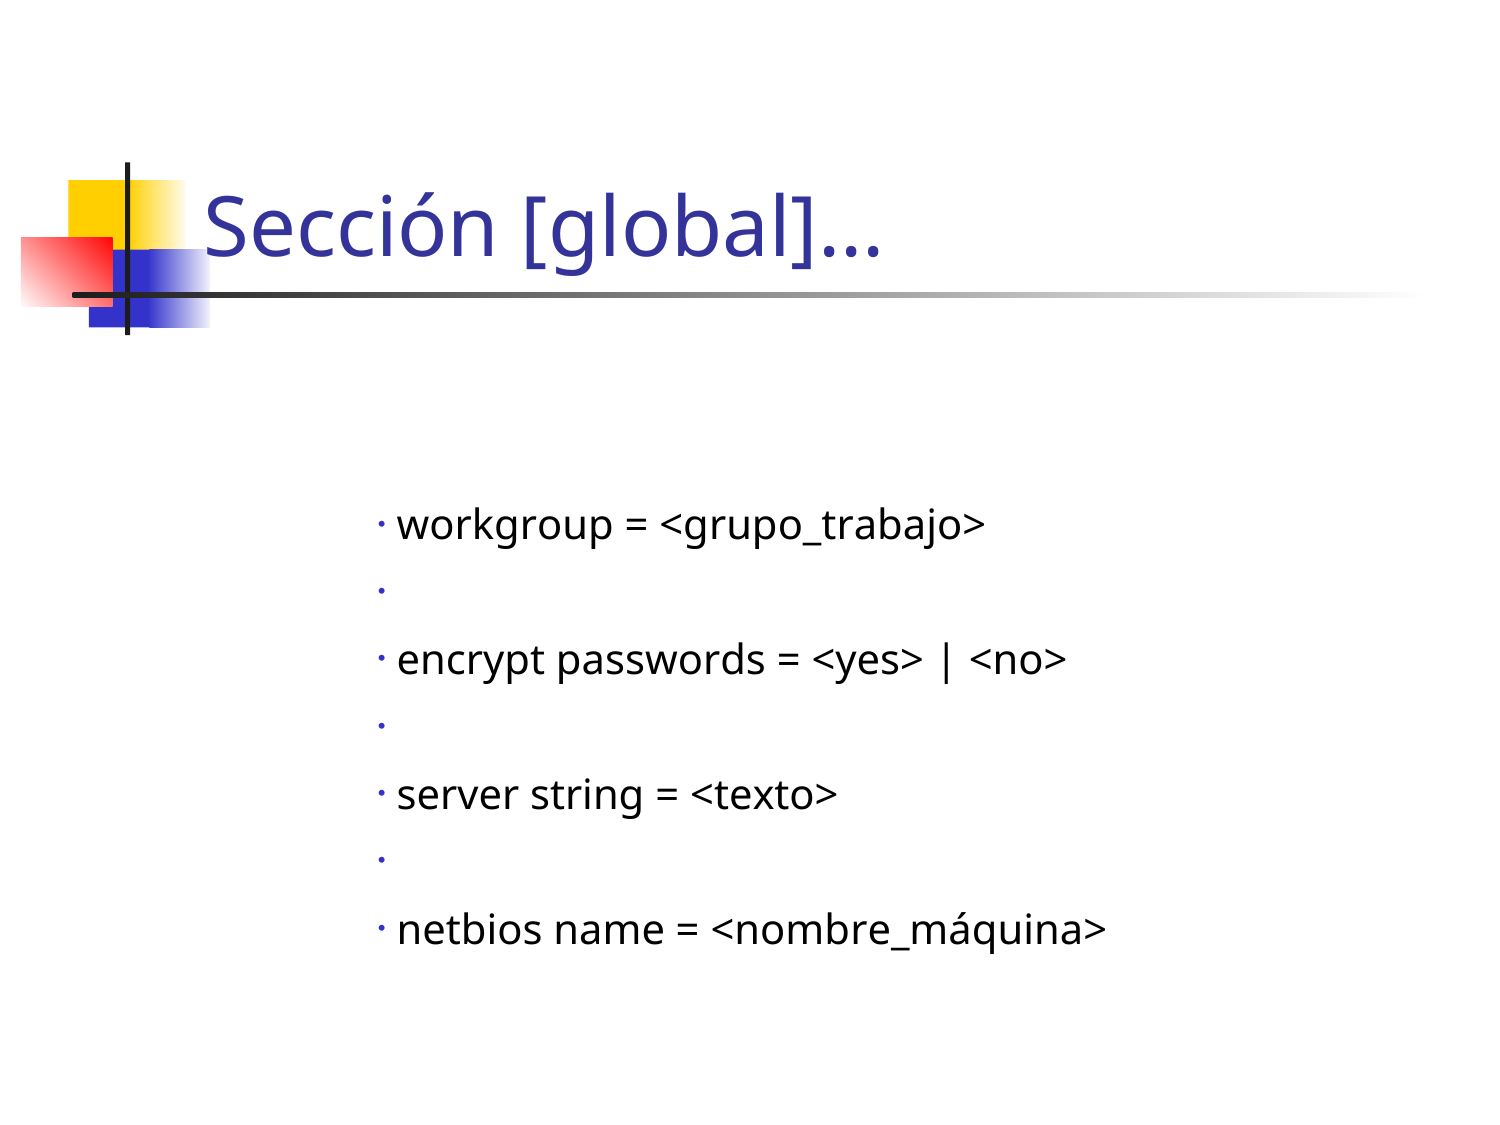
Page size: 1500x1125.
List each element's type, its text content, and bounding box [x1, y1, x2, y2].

title Sección [global]... [188, 101, 1468, 289]
text_box workgroup = <grupo_trabajo> encrypt passwords = <yes> | <no> server string = <texto> netbios name = <nombre_máquina> [362, 487, 1413, 951]
